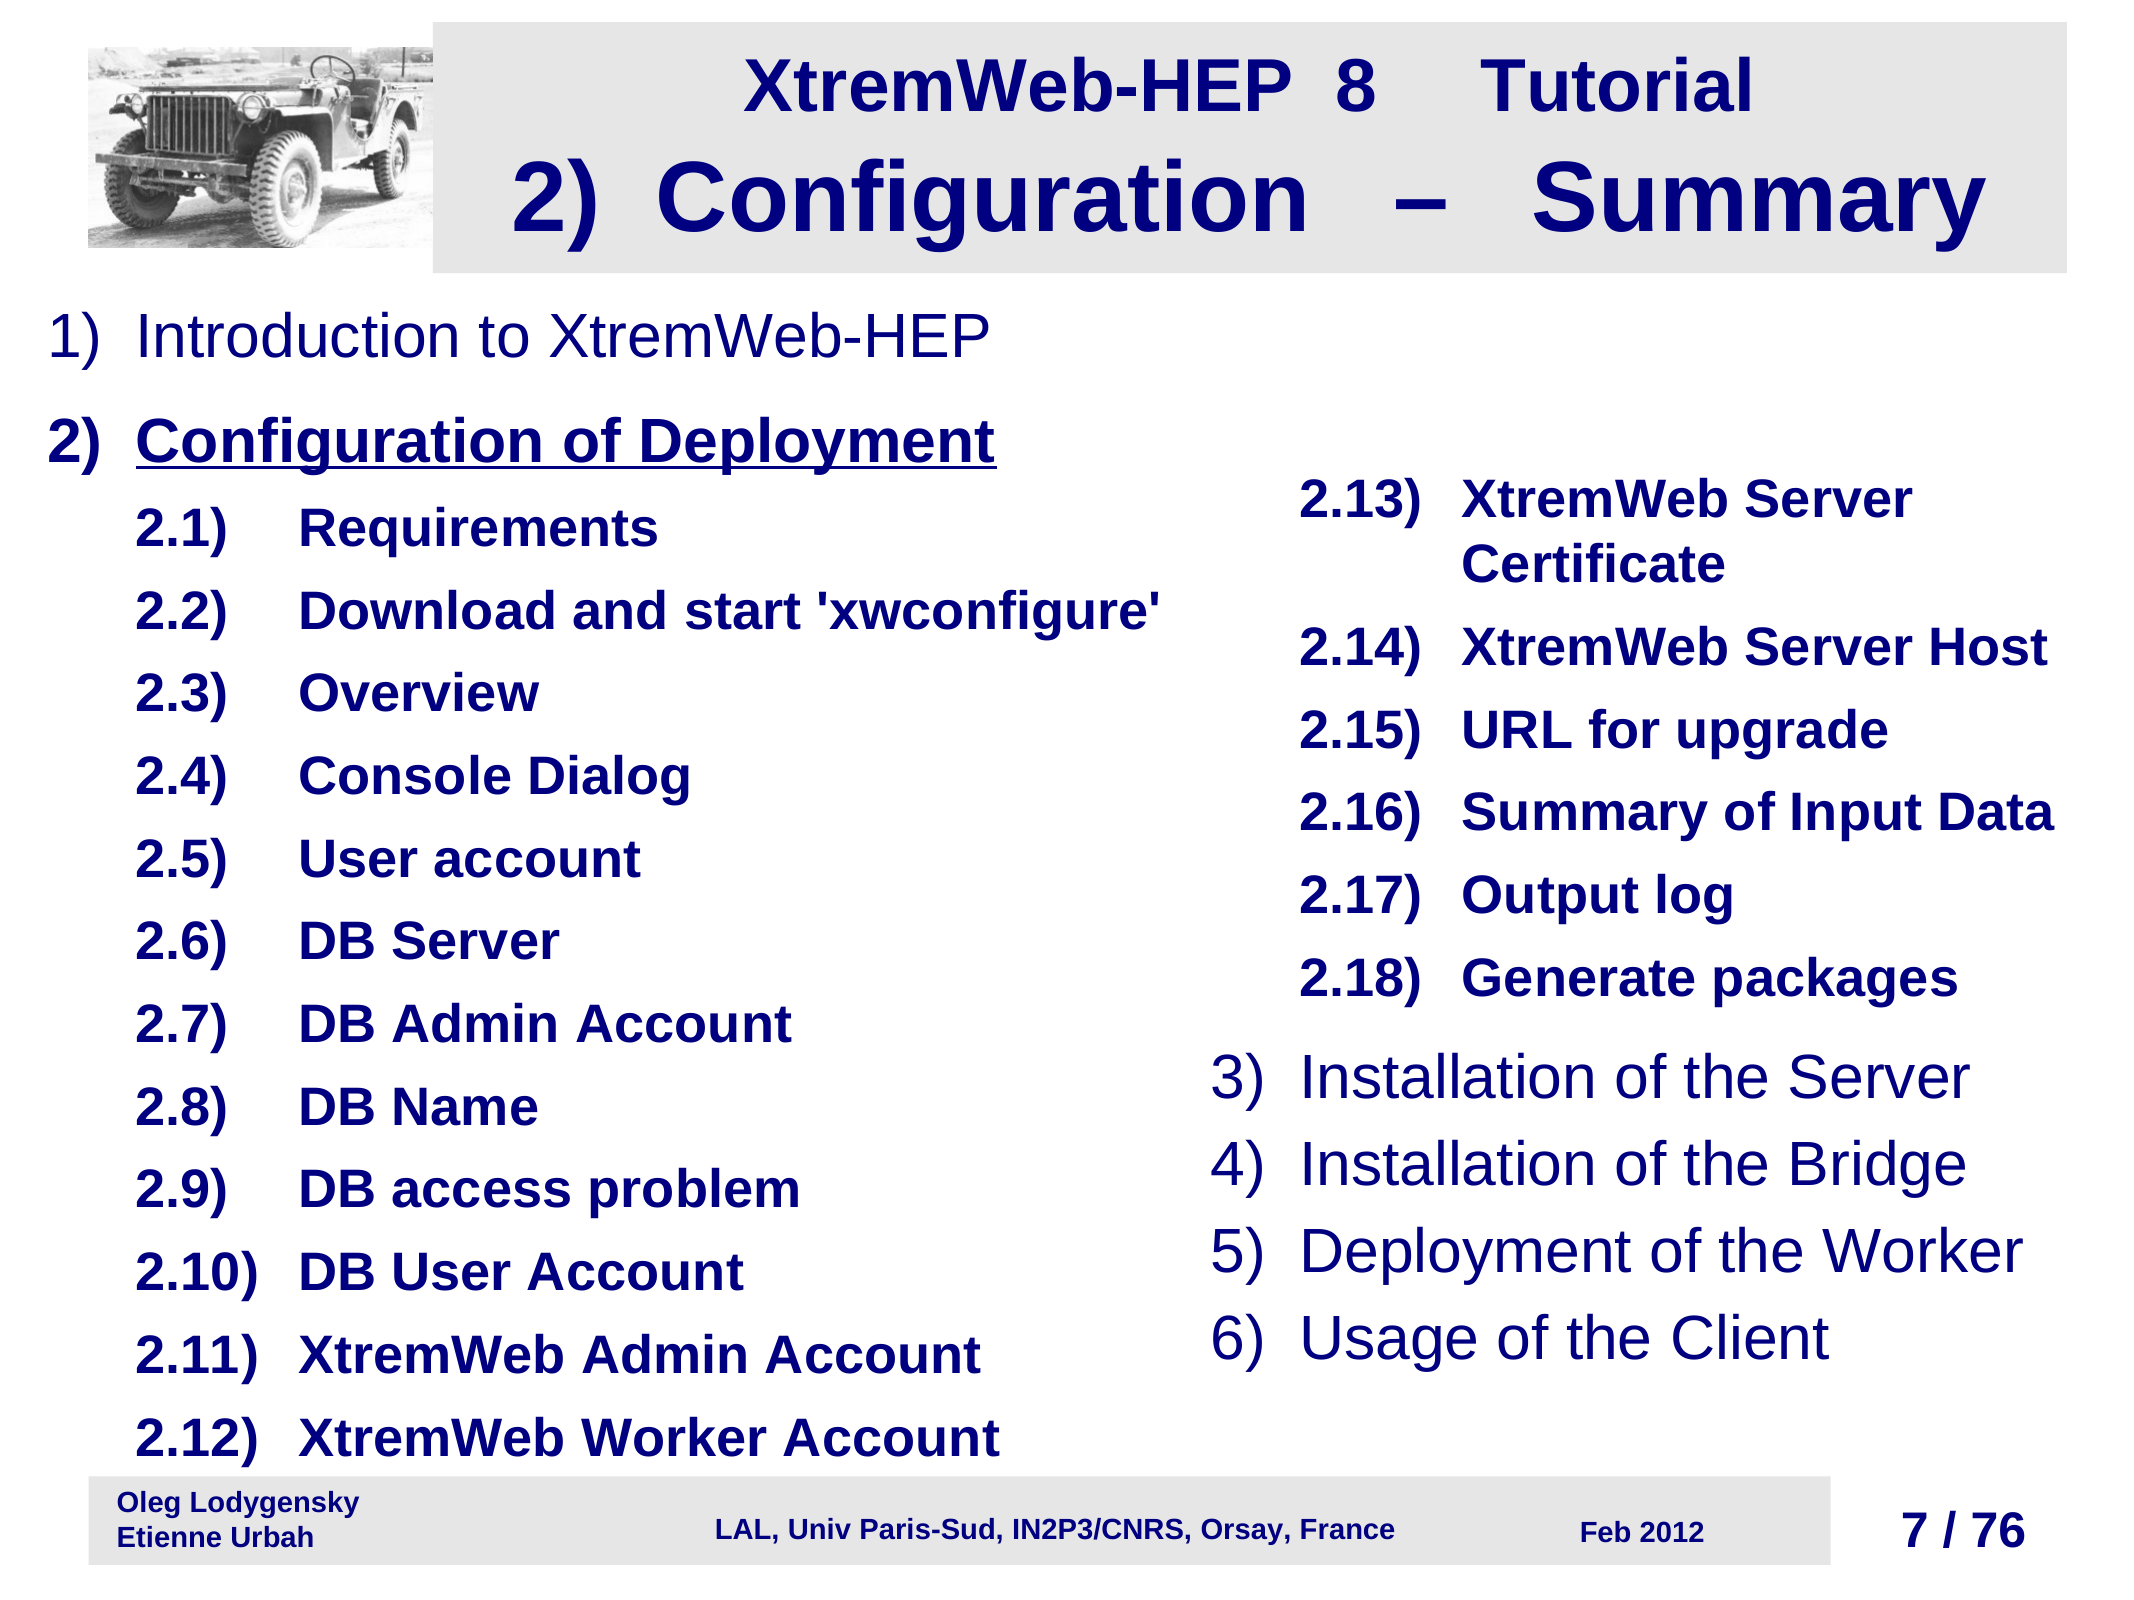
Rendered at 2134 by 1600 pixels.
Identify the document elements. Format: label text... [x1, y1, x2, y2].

picture [88, 47, 433, 248]
text_box XtremWeb Server Certificate XtremWeb Server Host URL for upgrade Summary of Input Data Output log Generate packages Installation of the Server Installation of the Bridge Deployment of the Worker Usage of the Client [1210, 463, 2067, 1379]
text_box Introduction to XtremWeb-HEP Configuration of Deployment Requirements Download and start 'xwconfigure' Overview Console Dialog User account DB Server DB Admin Account DB Name DB access problem DB User Account XtremWeb Admin Account XtremWeb Worker Account [47, 295, 1214, 1398]
title 2) Configuration – Summary [442, 118, 2067, 266]
